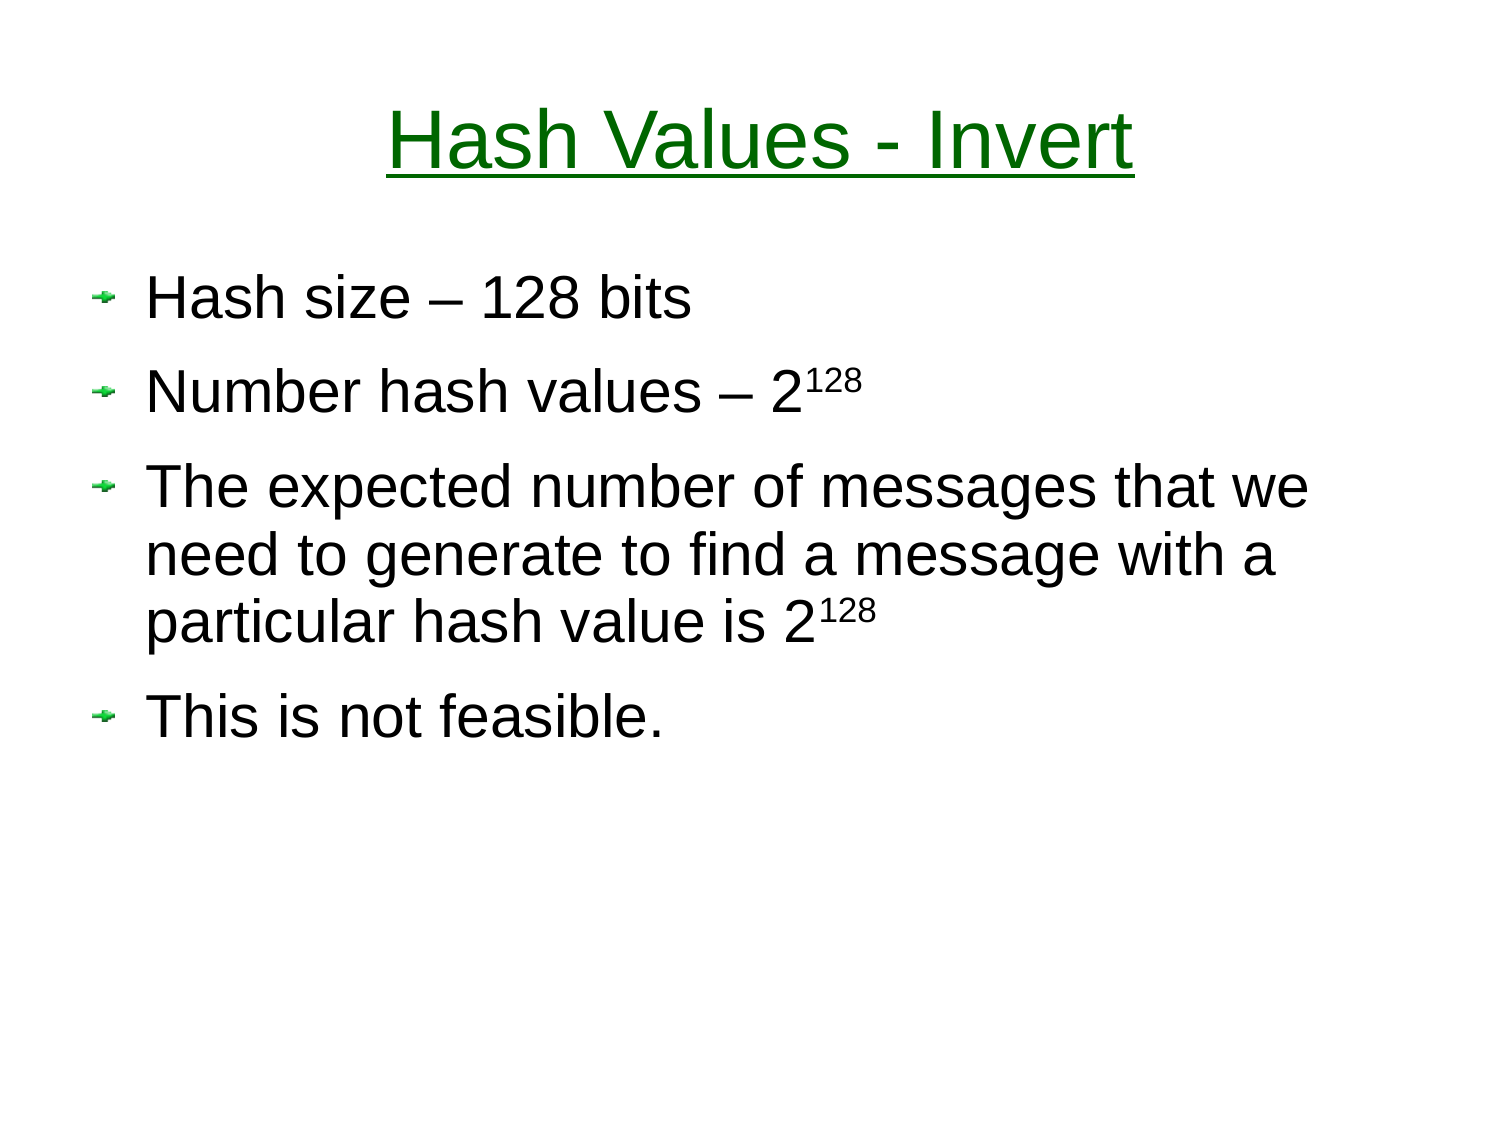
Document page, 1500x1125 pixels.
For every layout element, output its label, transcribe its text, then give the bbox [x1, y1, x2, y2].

title Hash Values - Invert [75, 44, 1447, 236]
list Hash size – 128 bits Number hash values – 2128 The expected number of messages that we need to generate to find a message with a particular hash value is 2128 This is not feasible. [75, 263, 1447, 997]
